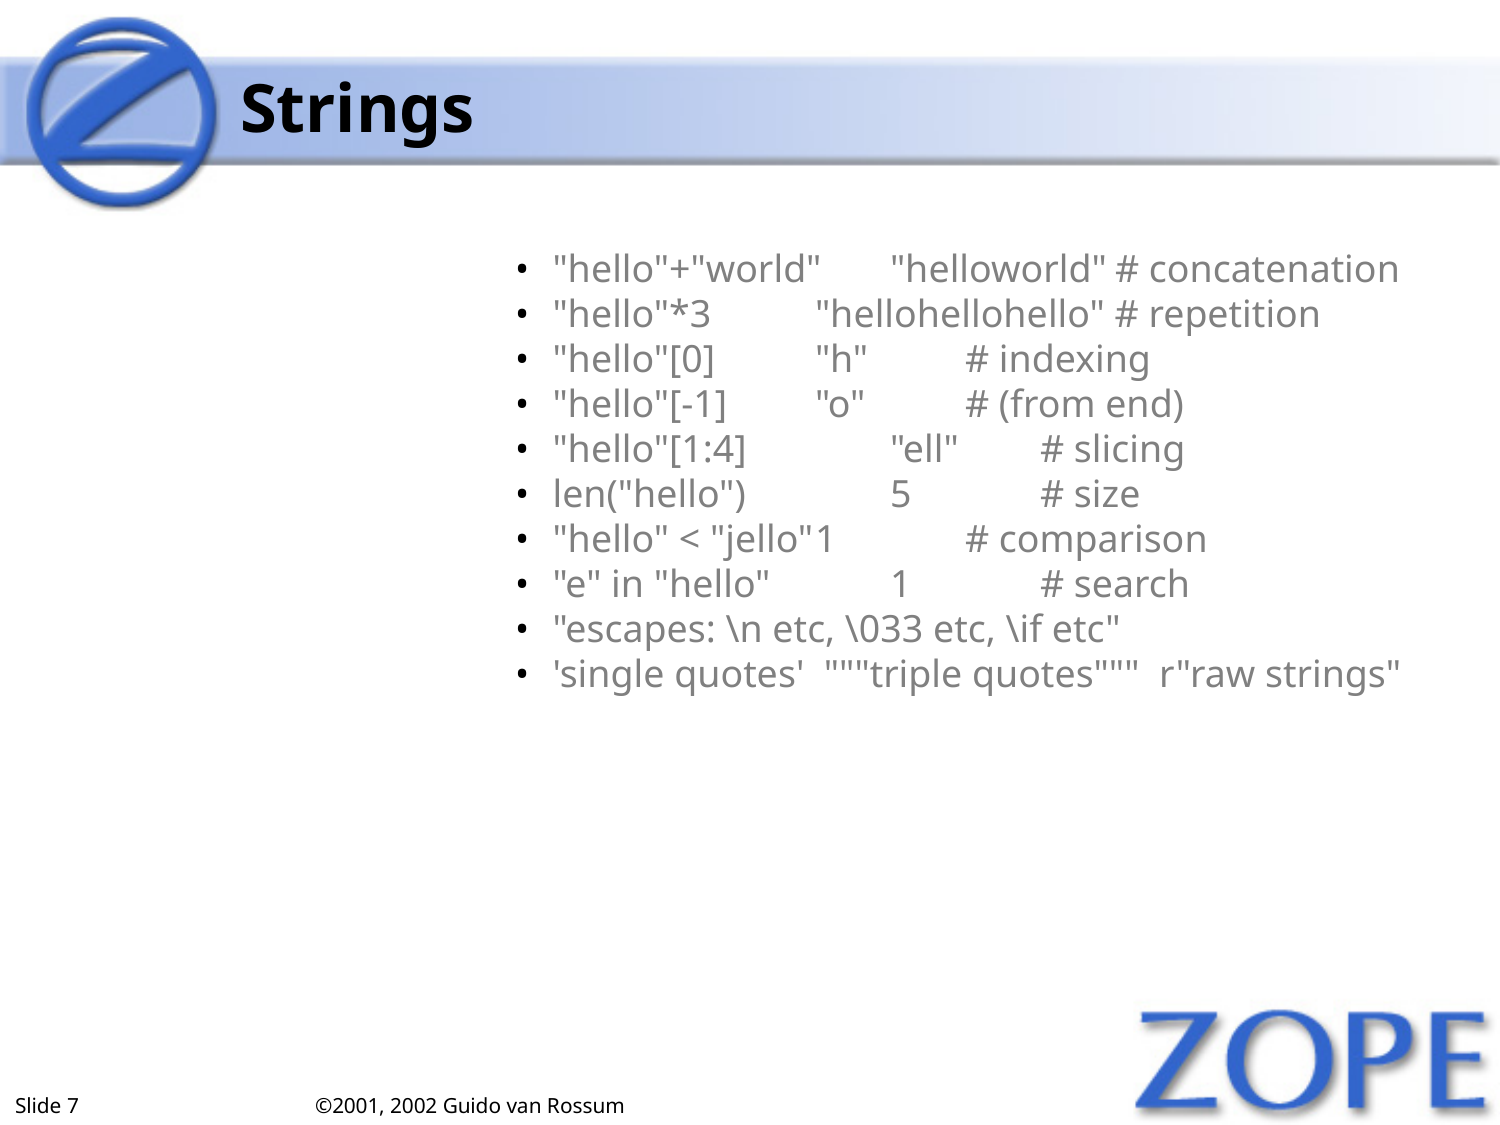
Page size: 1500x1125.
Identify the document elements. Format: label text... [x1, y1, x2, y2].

title Strings [225, 50, 1467, 163]
list "hello"+"world" "helloworld" # concatenation "hello"*3 "hellohellohello" # repetition "hello"[0] "h" # indexing "hello"[-1] "o" # (from end) "hello"[1:4] "ell" # slicing len("hello") 5 # size "hello" < "jello" 1 # comparison "e" in "hello" 1 # search "escapes: \n etc, \033 etc, \if etc" 'single quotes' """triple quotes""" r"raw strings" [200, 237, 1451, 1001]
